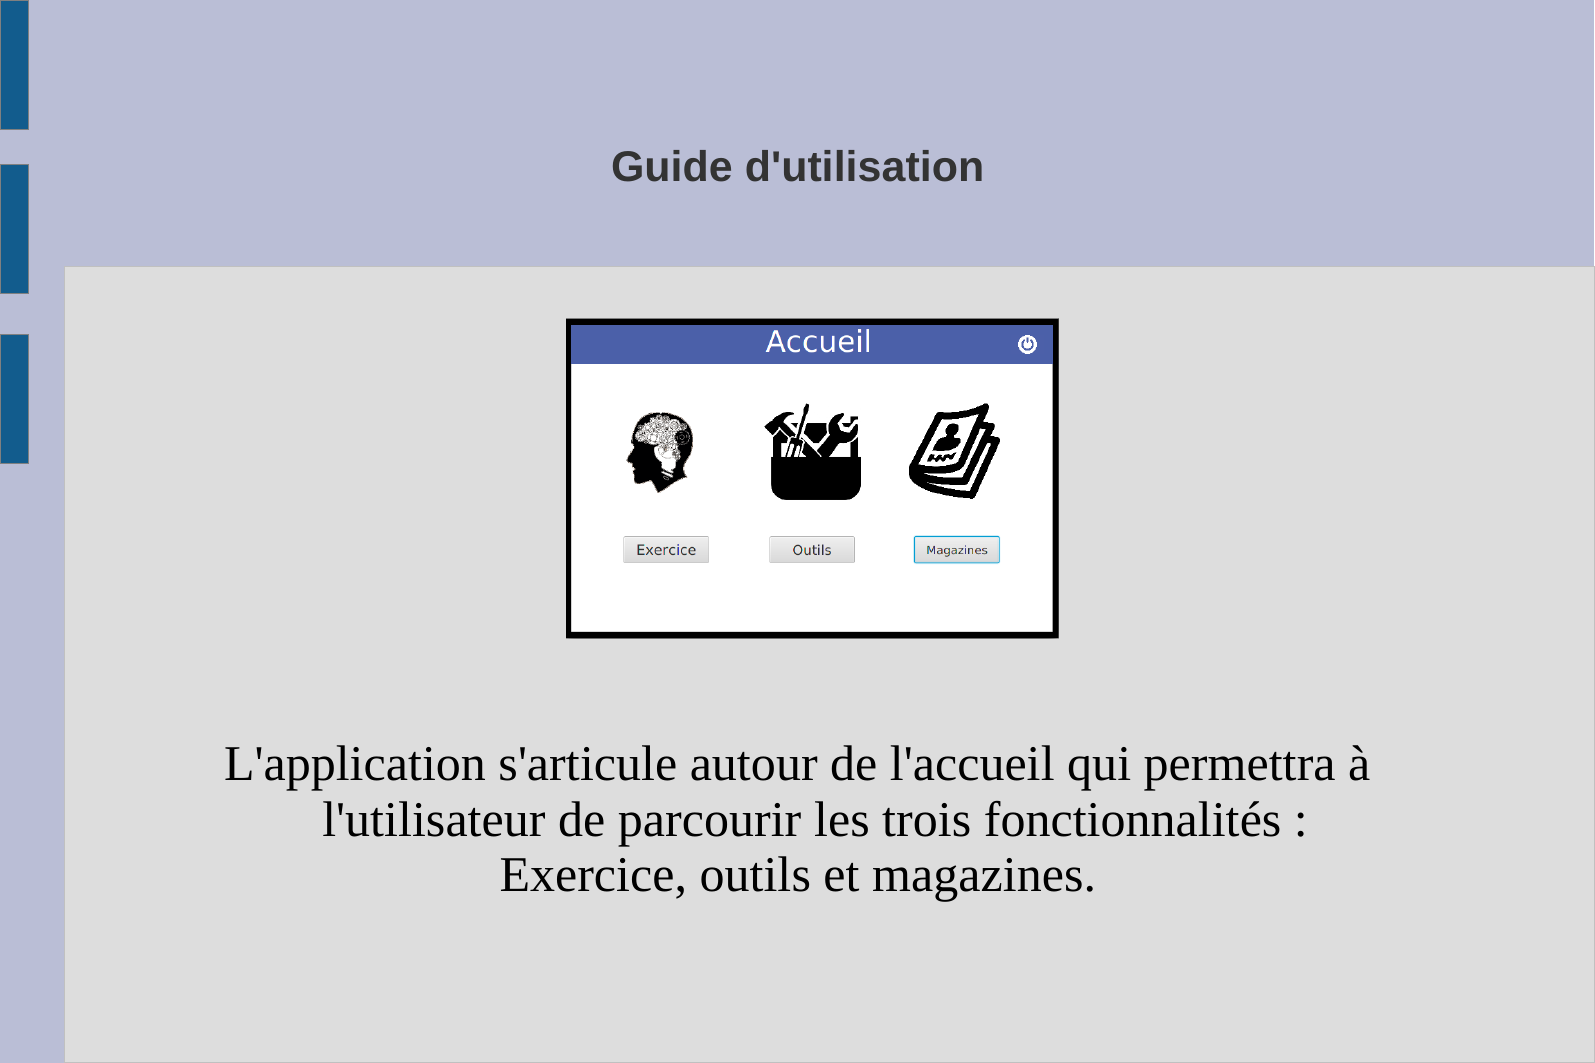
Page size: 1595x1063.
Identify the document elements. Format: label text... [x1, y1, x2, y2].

title Guide d'utilisation [117, 78, 1479, 256]
picture [566, 318, 1059, 639]
subtitle L'application s'articule autour de l'accueil qui permettra à l'utilisateur de parcourir les trois fonctionnalités : Exercice, outils et magazines. [117, 673, 1479, 966]
